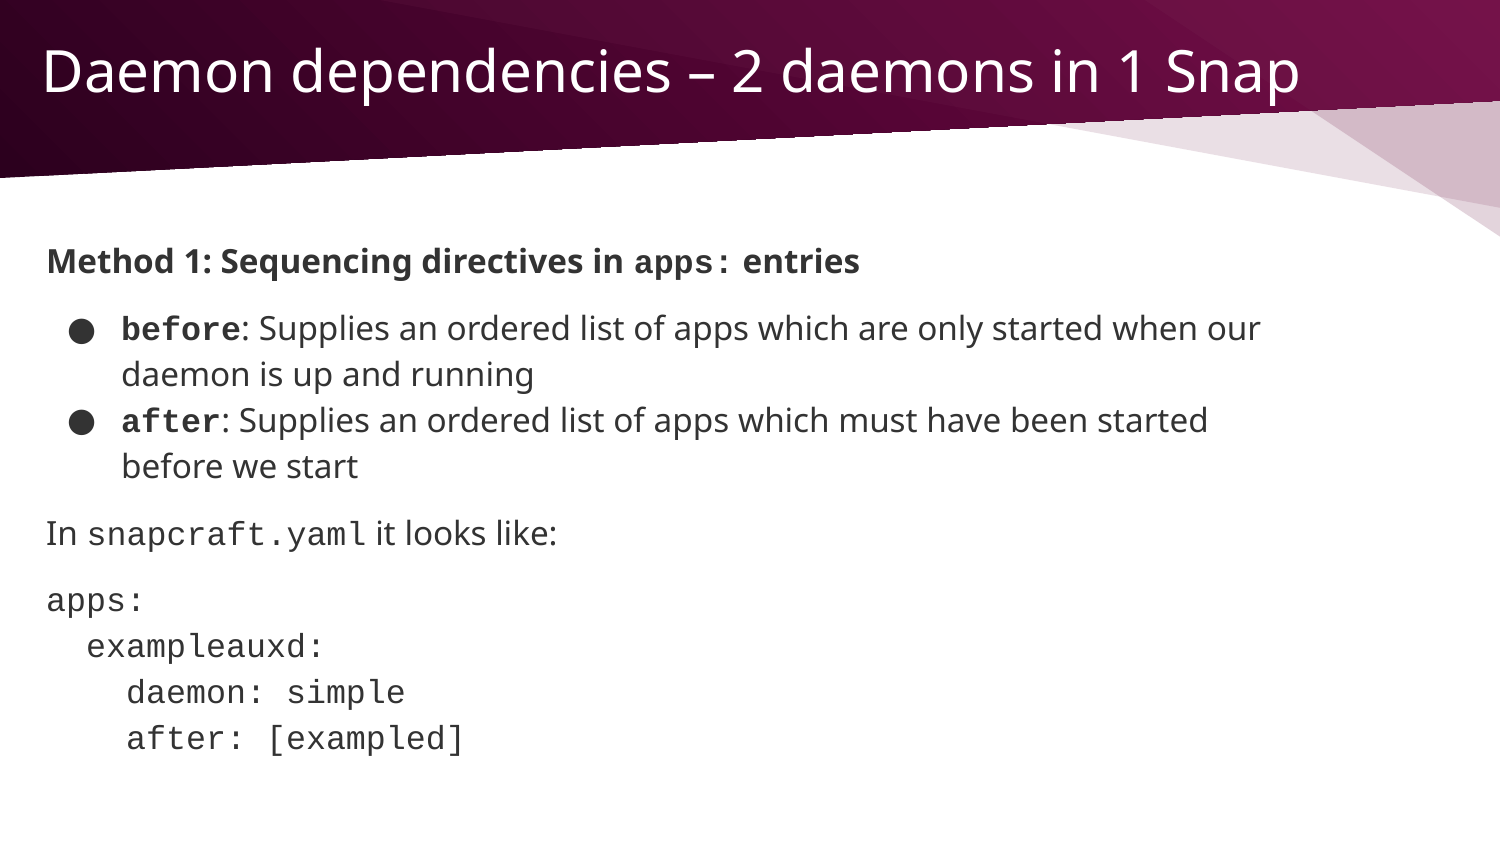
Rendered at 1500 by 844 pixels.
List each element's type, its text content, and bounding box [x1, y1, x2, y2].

list Method 1: Sequencing directives in apps: entries before: Supplies an ordered list of apps which are only started when our daemon is up and running after: Supplies an ordered list of apps which must have been started before we start In snapcraft.yaml it looks like: apps: exampleauxd: daemon: simple after: [exampled] [35, 229, 1324, 789]
title Daemon dependencies – 2 daemons in 1 Snap [41, 5, 1336, 134]
